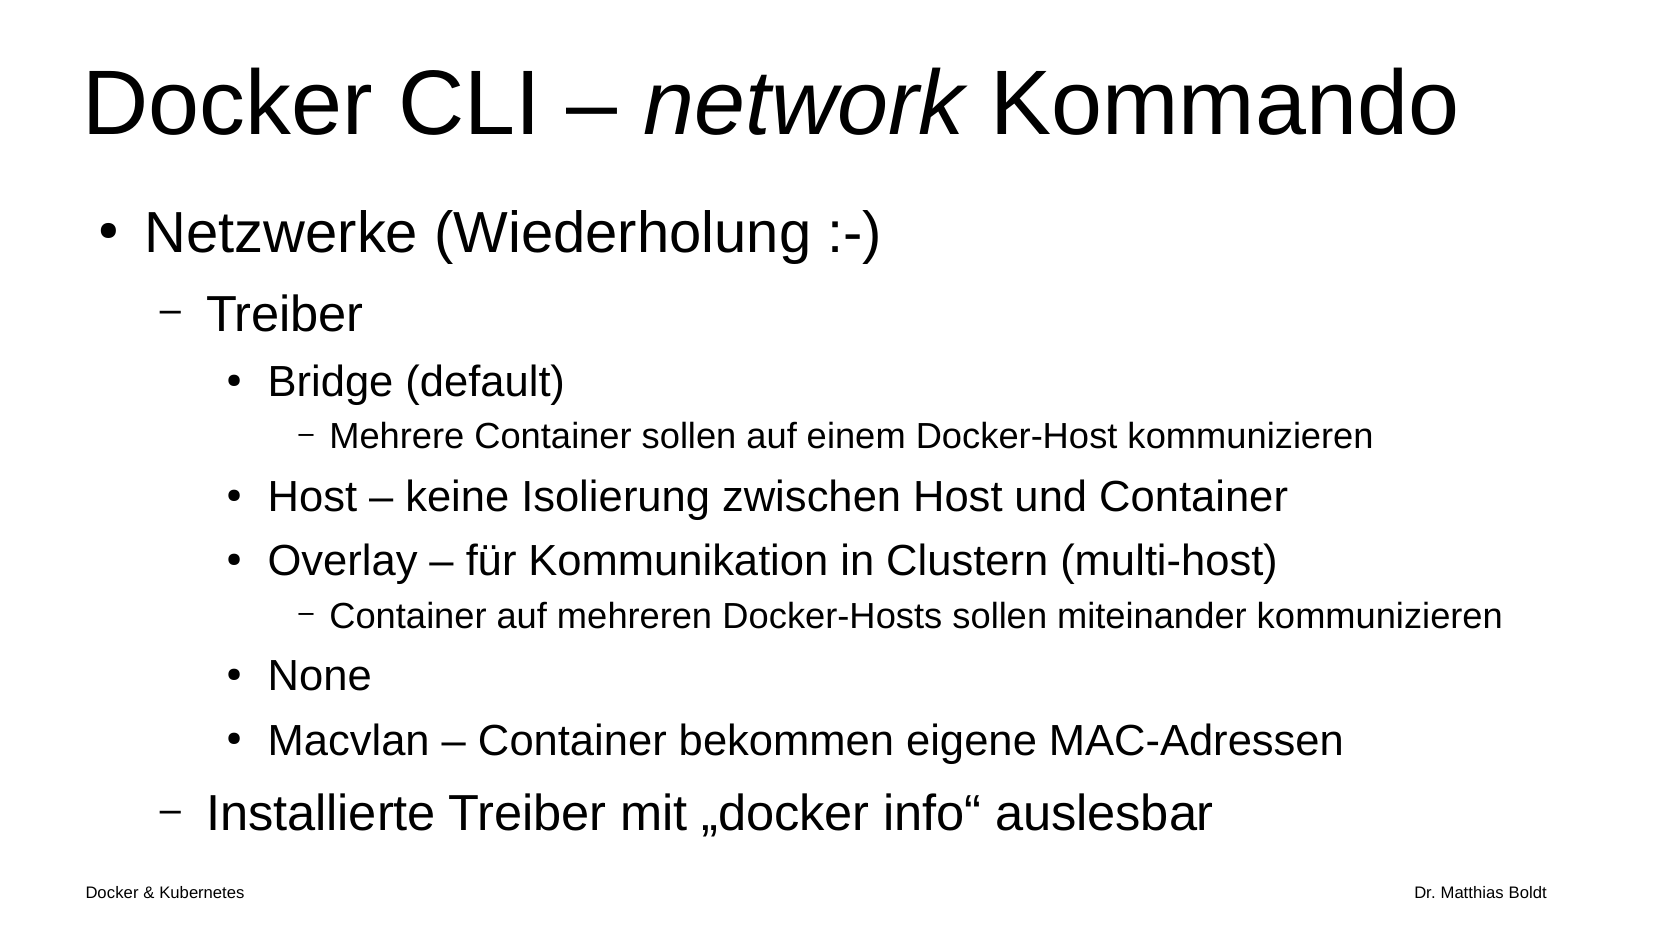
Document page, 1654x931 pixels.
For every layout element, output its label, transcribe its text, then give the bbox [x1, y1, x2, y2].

list Netzwerke (Wiederholung :-) Treiber Bridge (default) Mehrere Container sollen auf einem Docker-Host kommunizieren Host – keine Isolierung zwischen Host und Container Overlay – für Kommunikation in Clustern (multi-host) Container auf mehreren Docker-Hosts sollen miteinander kommunizieren None Macvlan – Container bekommen eigene MAC-Adressen Installierte Treiber mit „docker info“ auslesbar [82, 199, 1571, 845]
title Docker CLI – network Kommando [82, 25, 1571, 181]
text_box Docker & Kubernetes Dr. Matthias Boldt [70, 875, 1563, 910]
